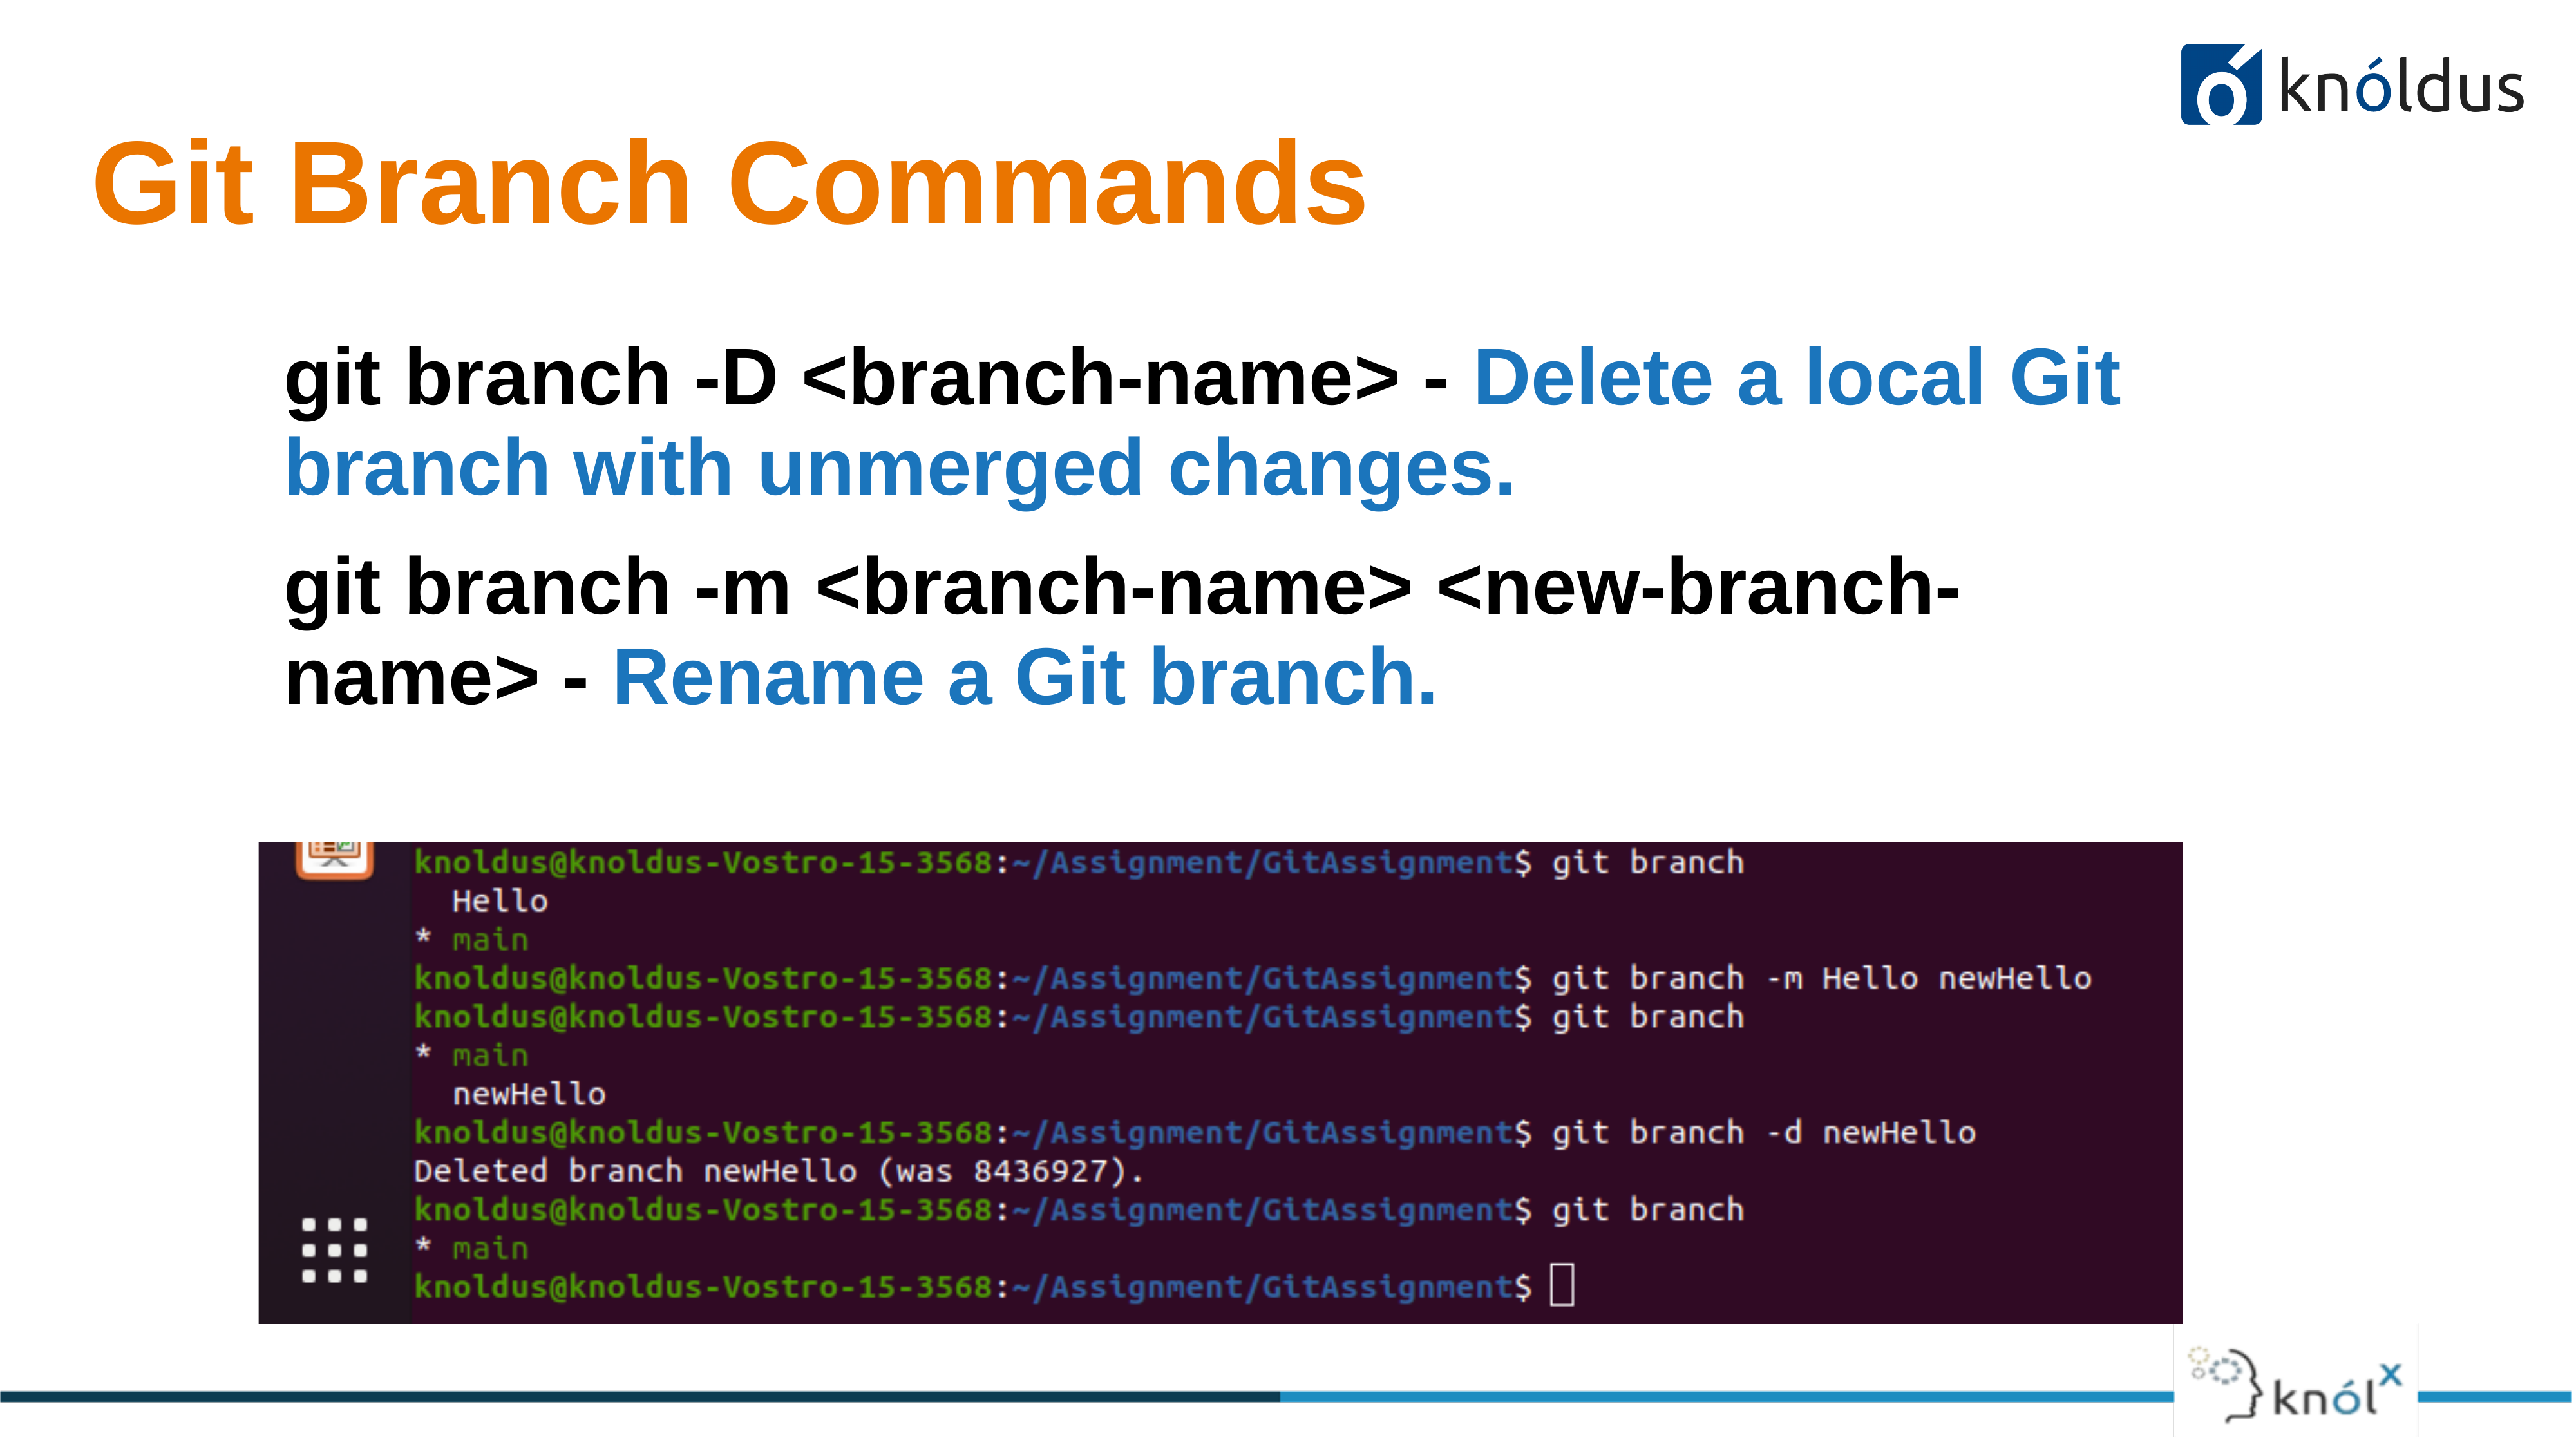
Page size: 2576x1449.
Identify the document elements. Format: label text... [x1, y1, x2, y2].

title Git Branch Commands [49, 63, 1502, 303]
picture [0, 842, 2572, 1437]
text_box git branch -D <branch-name> - Delete a local Git branch with unmerged changes. git branch -m <branch-name> <new-branch-name> - Rename a Git branch. [274, 327, 2191, 1086]
picture [2181, 44, 2524, 125]
